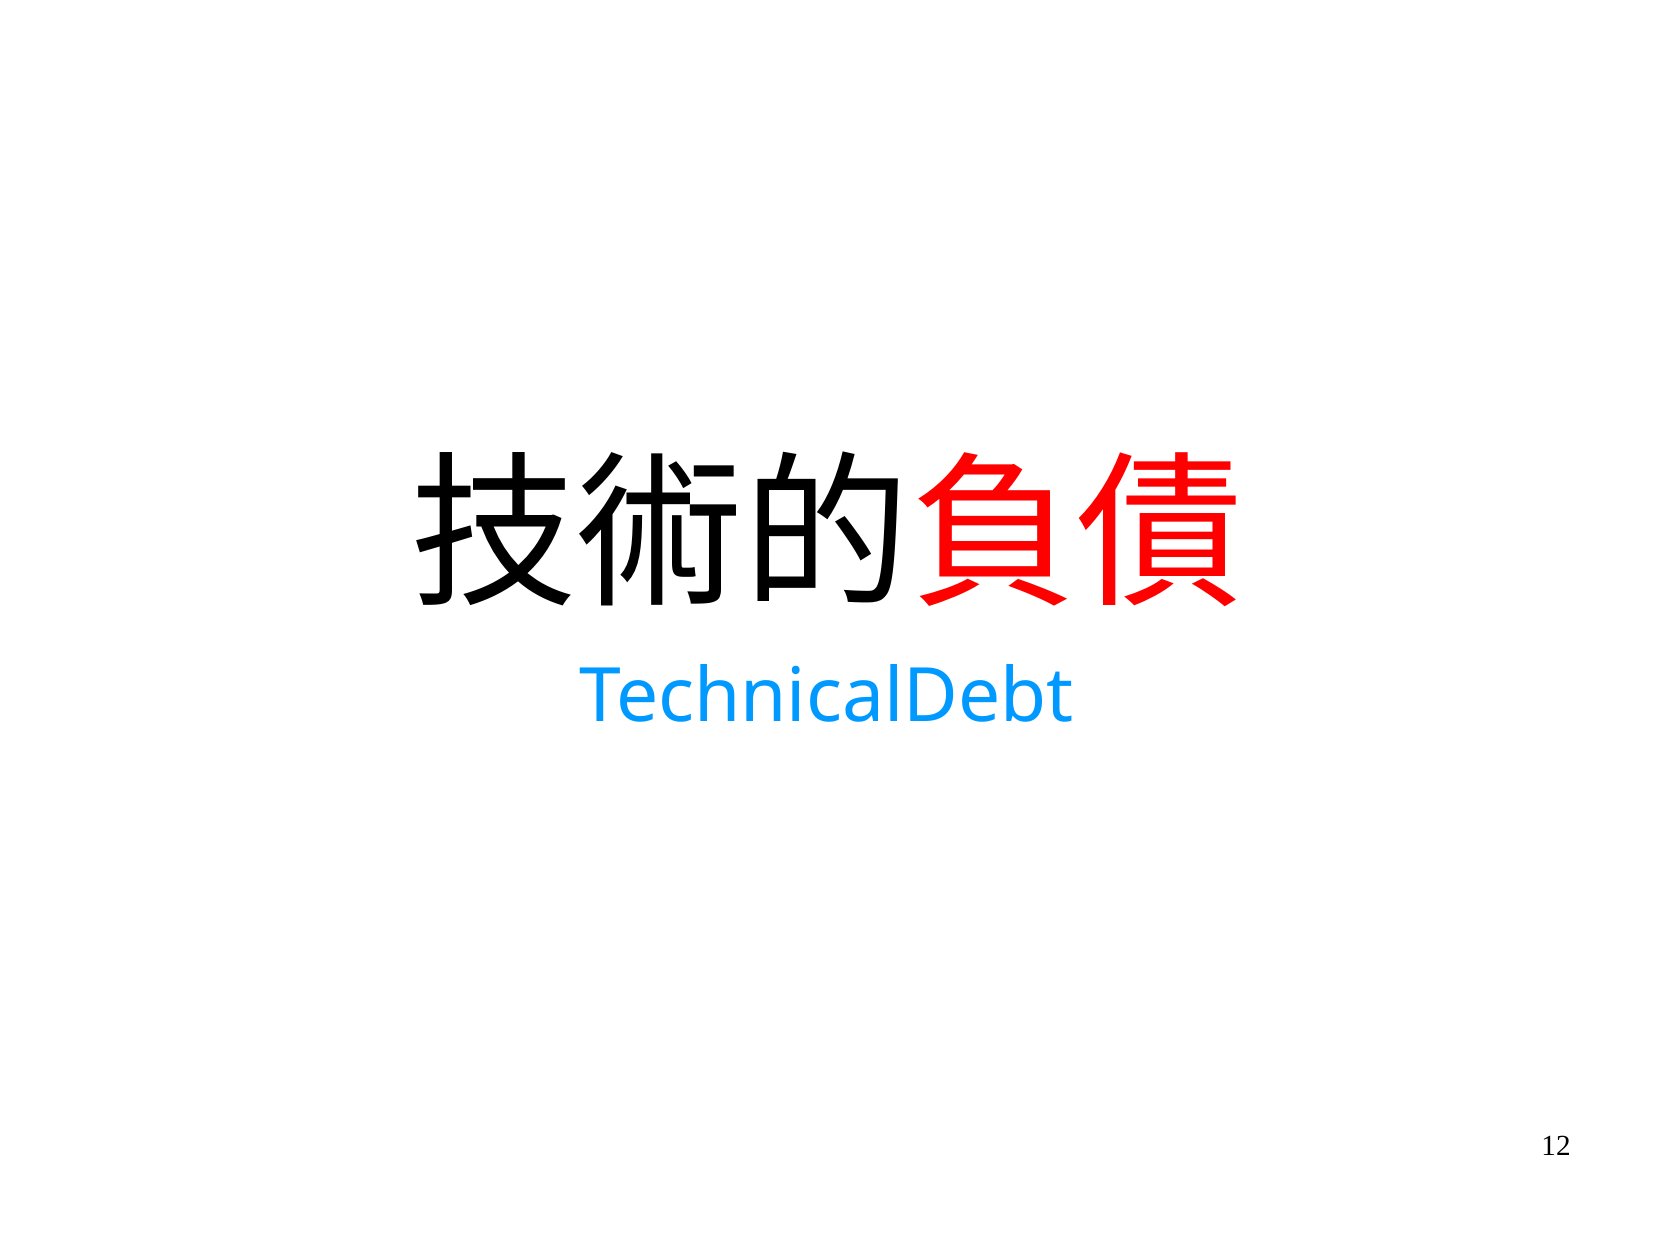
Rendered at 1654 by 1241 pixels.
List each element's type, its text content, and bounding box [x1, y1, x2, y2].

subtitle 技術的負債 TechnicalDebt [82, 56, 1571, 1102]
